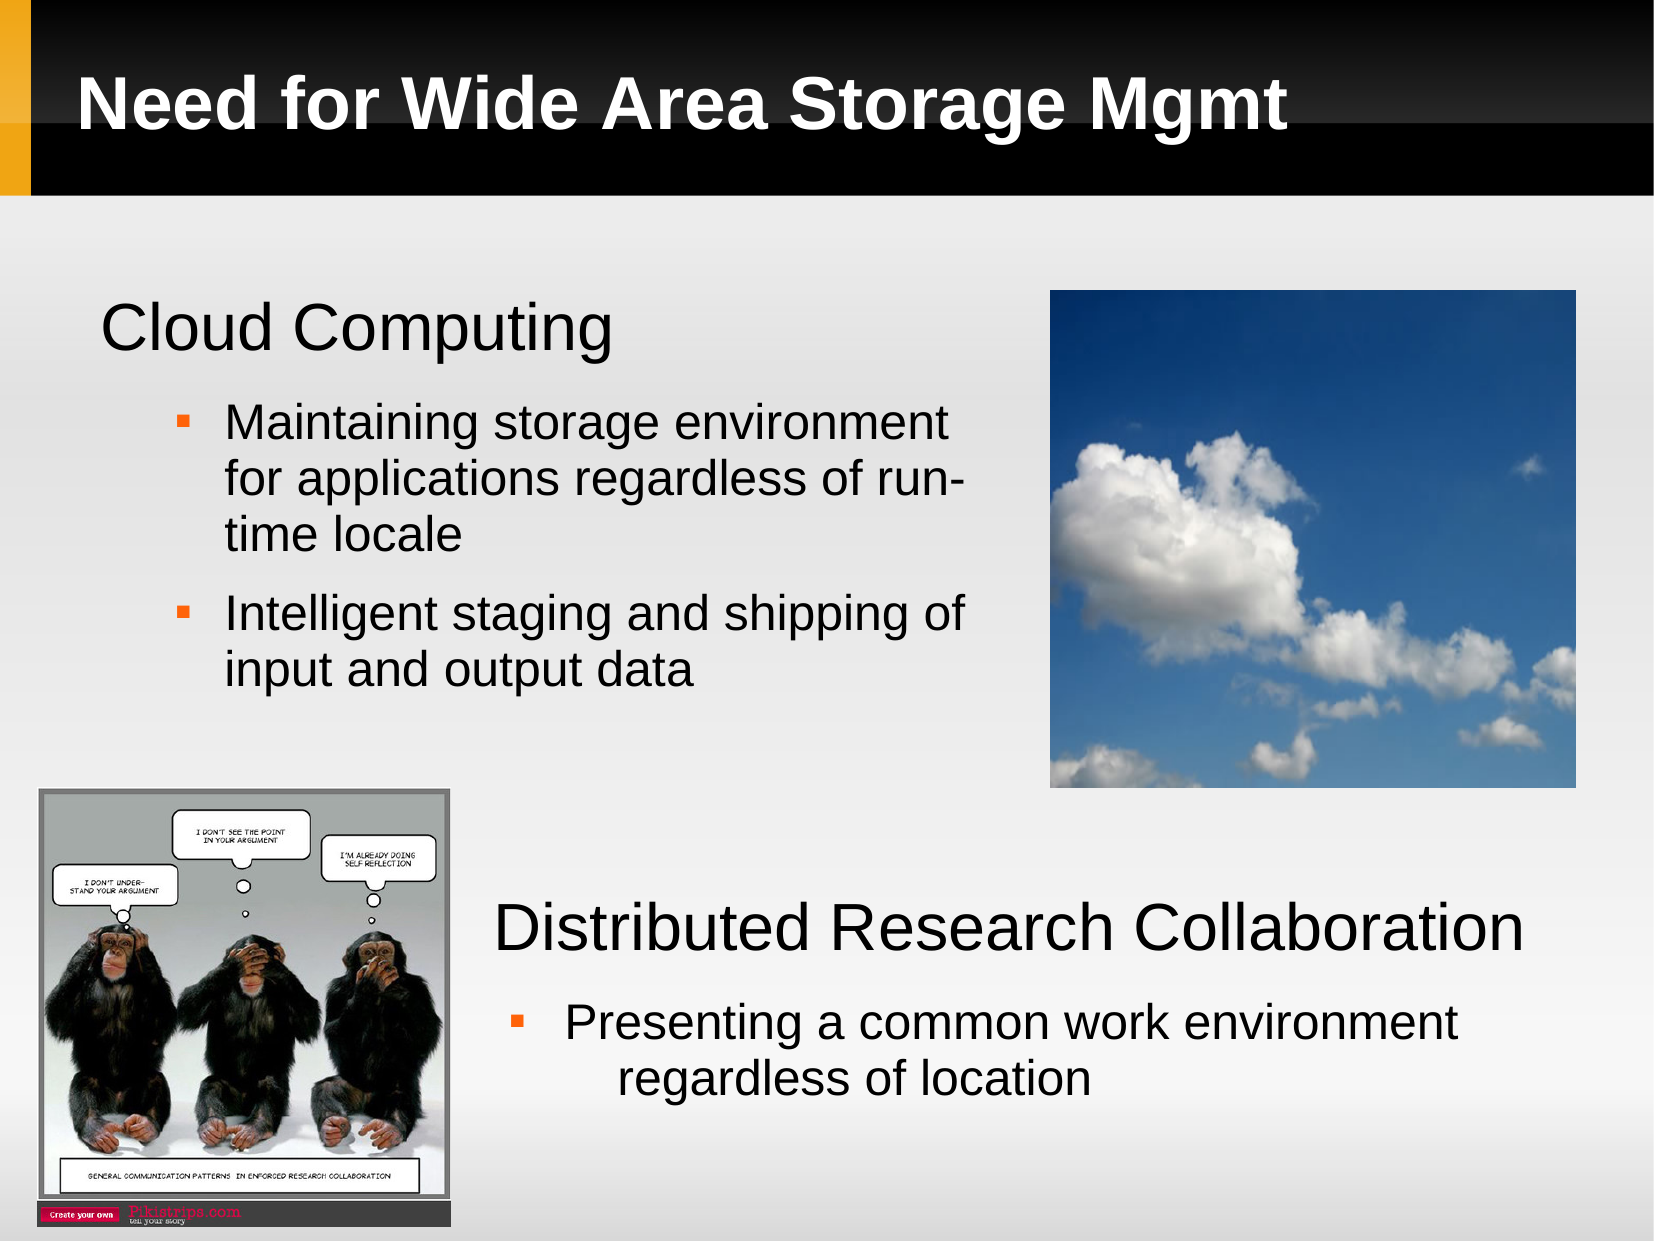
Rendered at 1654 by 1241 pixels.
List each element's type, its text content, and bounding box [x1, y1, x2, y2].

list Cloud Computing Maintaining storage environment for applications regardless of run-time locale Intelligent staging and shipping of input and output data [82, 290, 1013, 788]
list Distributed Research Collaboration Presenting a common work environment regardless of location [475, 889, 1639, 1127]
picture [0, 0, 1654, 1241]
title Need for Wide Area Storage Mgmt [76, 0, 1565, 208]
